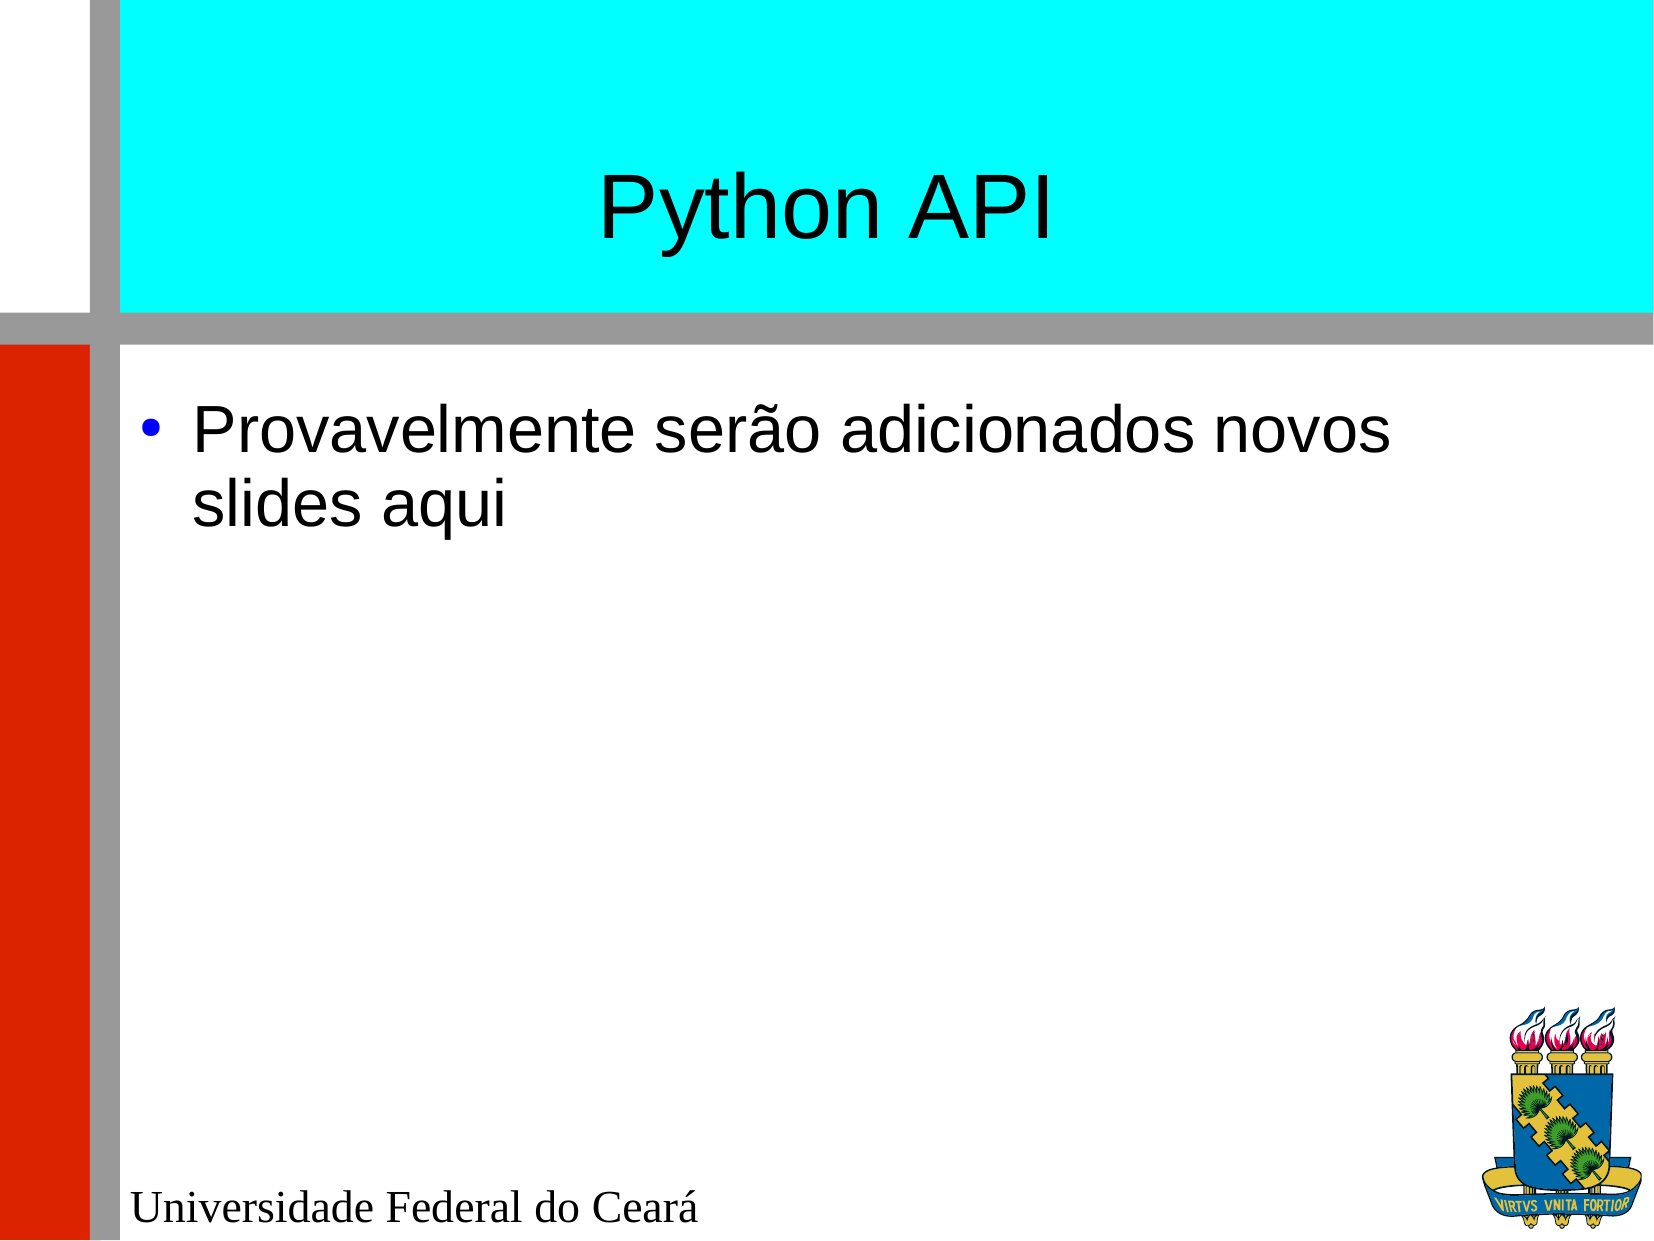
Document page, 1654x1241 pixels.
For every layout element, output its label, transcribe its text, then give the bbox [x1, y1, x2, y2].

title Python API [121, 102, 1534, 310]
list Provavelmente serão adicionados novos slides aqui [121, 391, 1534, 1111]
